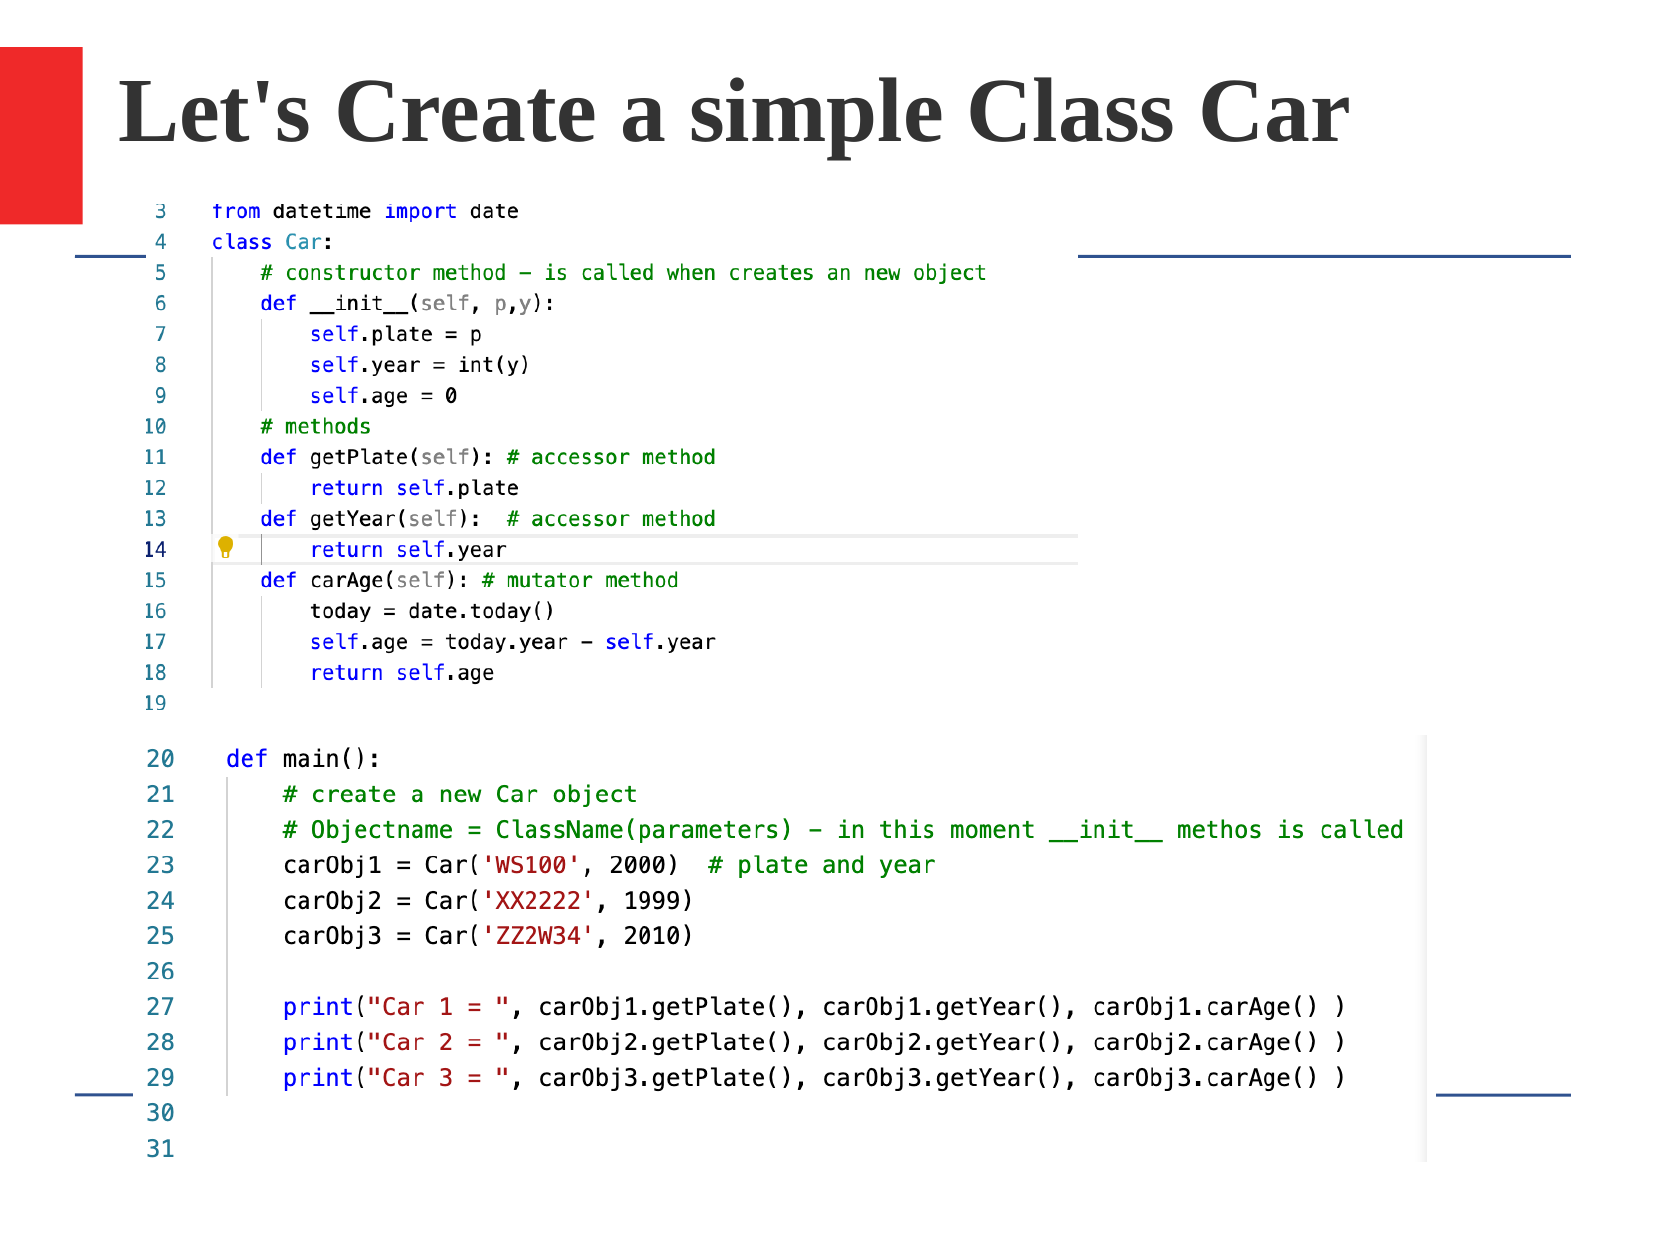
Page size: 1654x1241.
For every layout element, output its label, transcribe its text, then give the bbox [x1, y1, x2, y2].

picture [146, 204, 1078, 710]
picture [133, 735, 1436, 1162]
title Let's Create a simple Class Car [118, 49, 1515, 119]
